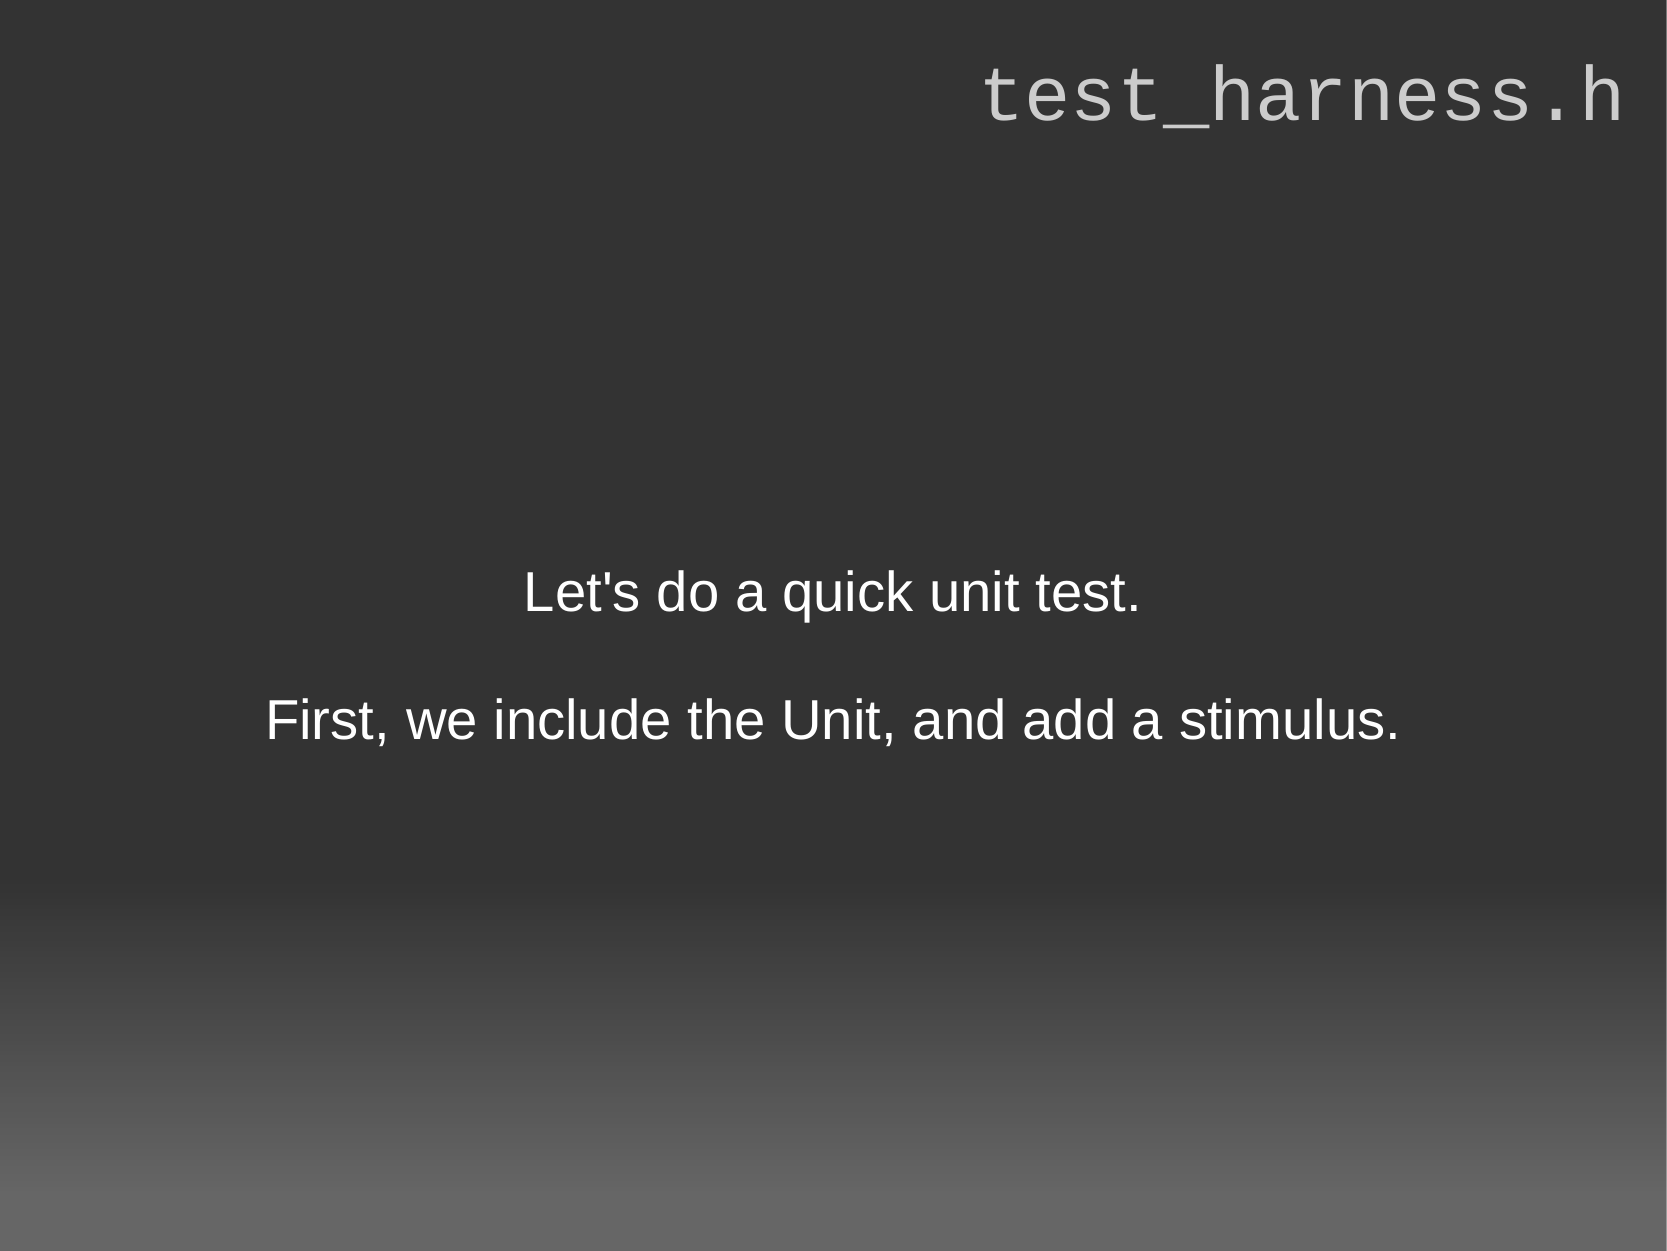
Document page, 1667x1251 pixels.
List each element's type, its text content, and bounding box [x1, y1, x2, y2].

title test_harness.h [40, 50, 1627, 201]
list Let's do a quick unit test. First, we include the Unit, and add a stimulus. [40, 300, 1627, 1201]
picture [0, 0, 1667, 1251]
